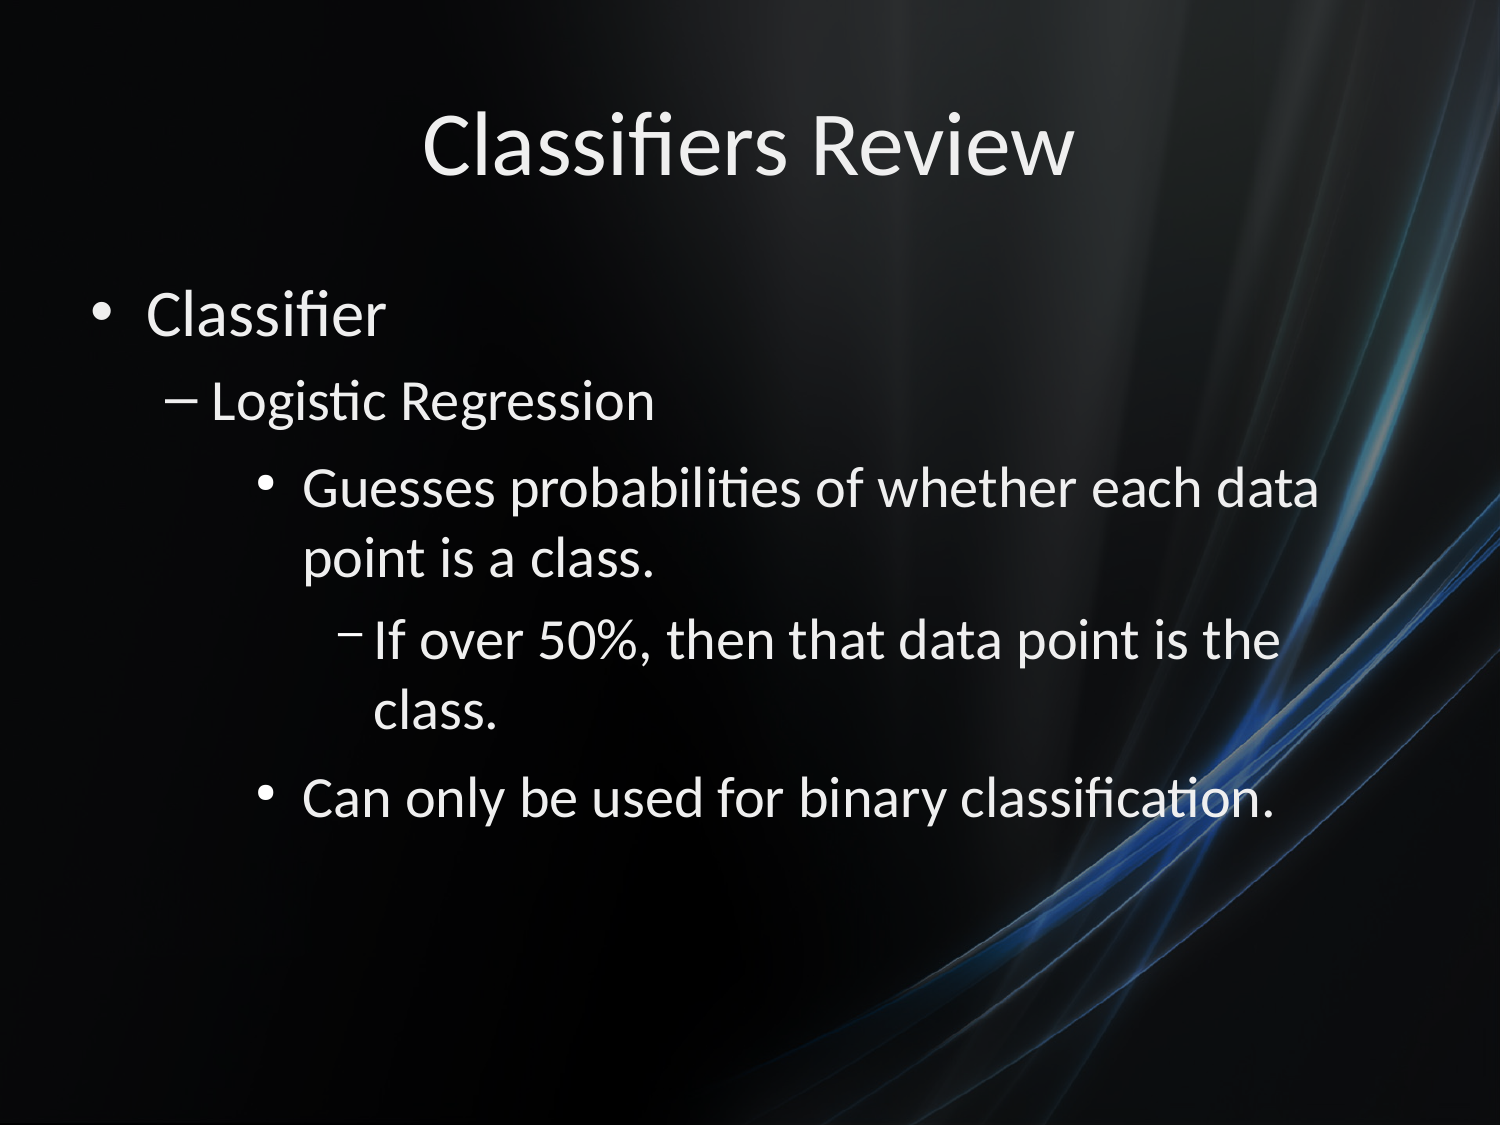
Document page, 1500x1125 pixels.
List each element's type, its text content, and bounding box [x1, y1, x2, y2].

title Classifiers Review [75, 45, 1425, 233]
list Classifier Logistic Regression Guesses probabilities of whether each data point is a class. If over 50%, then that data point is the class. Can only be used for binary classification. [75, 262, 1425, 1005]
picture [0, 0, 1500, 1125]
